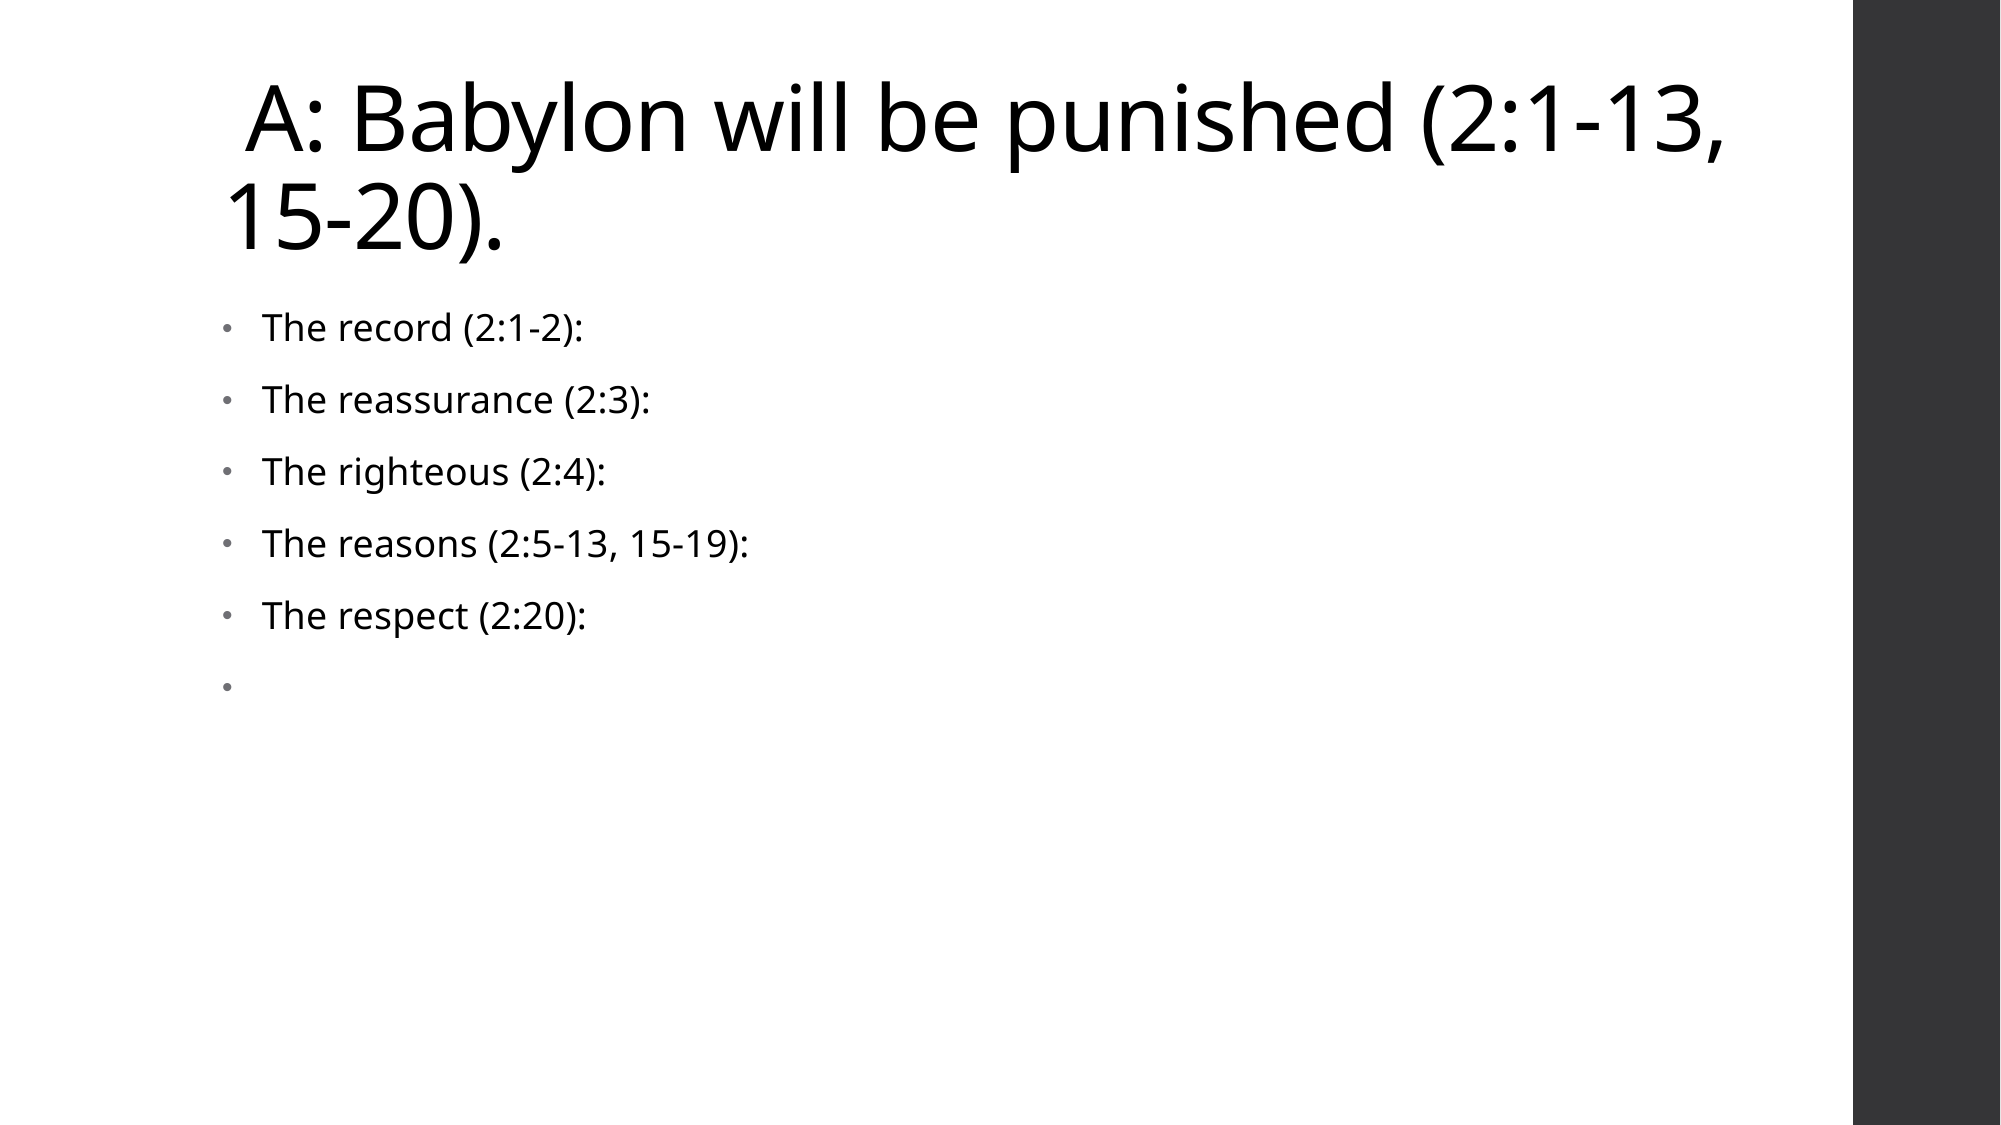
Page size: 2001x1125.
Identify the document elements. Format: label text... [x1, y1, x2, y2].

title A: Babylon will be punished (2:1-13, 15-20). [206, 60, 1797, 278]
list The record (2:1-2): The reassurance (2:3): The righteous (2:4): The reasons (2:5-13, 15-19): The respect (2:20): [206, 299, 1617, 1014]
